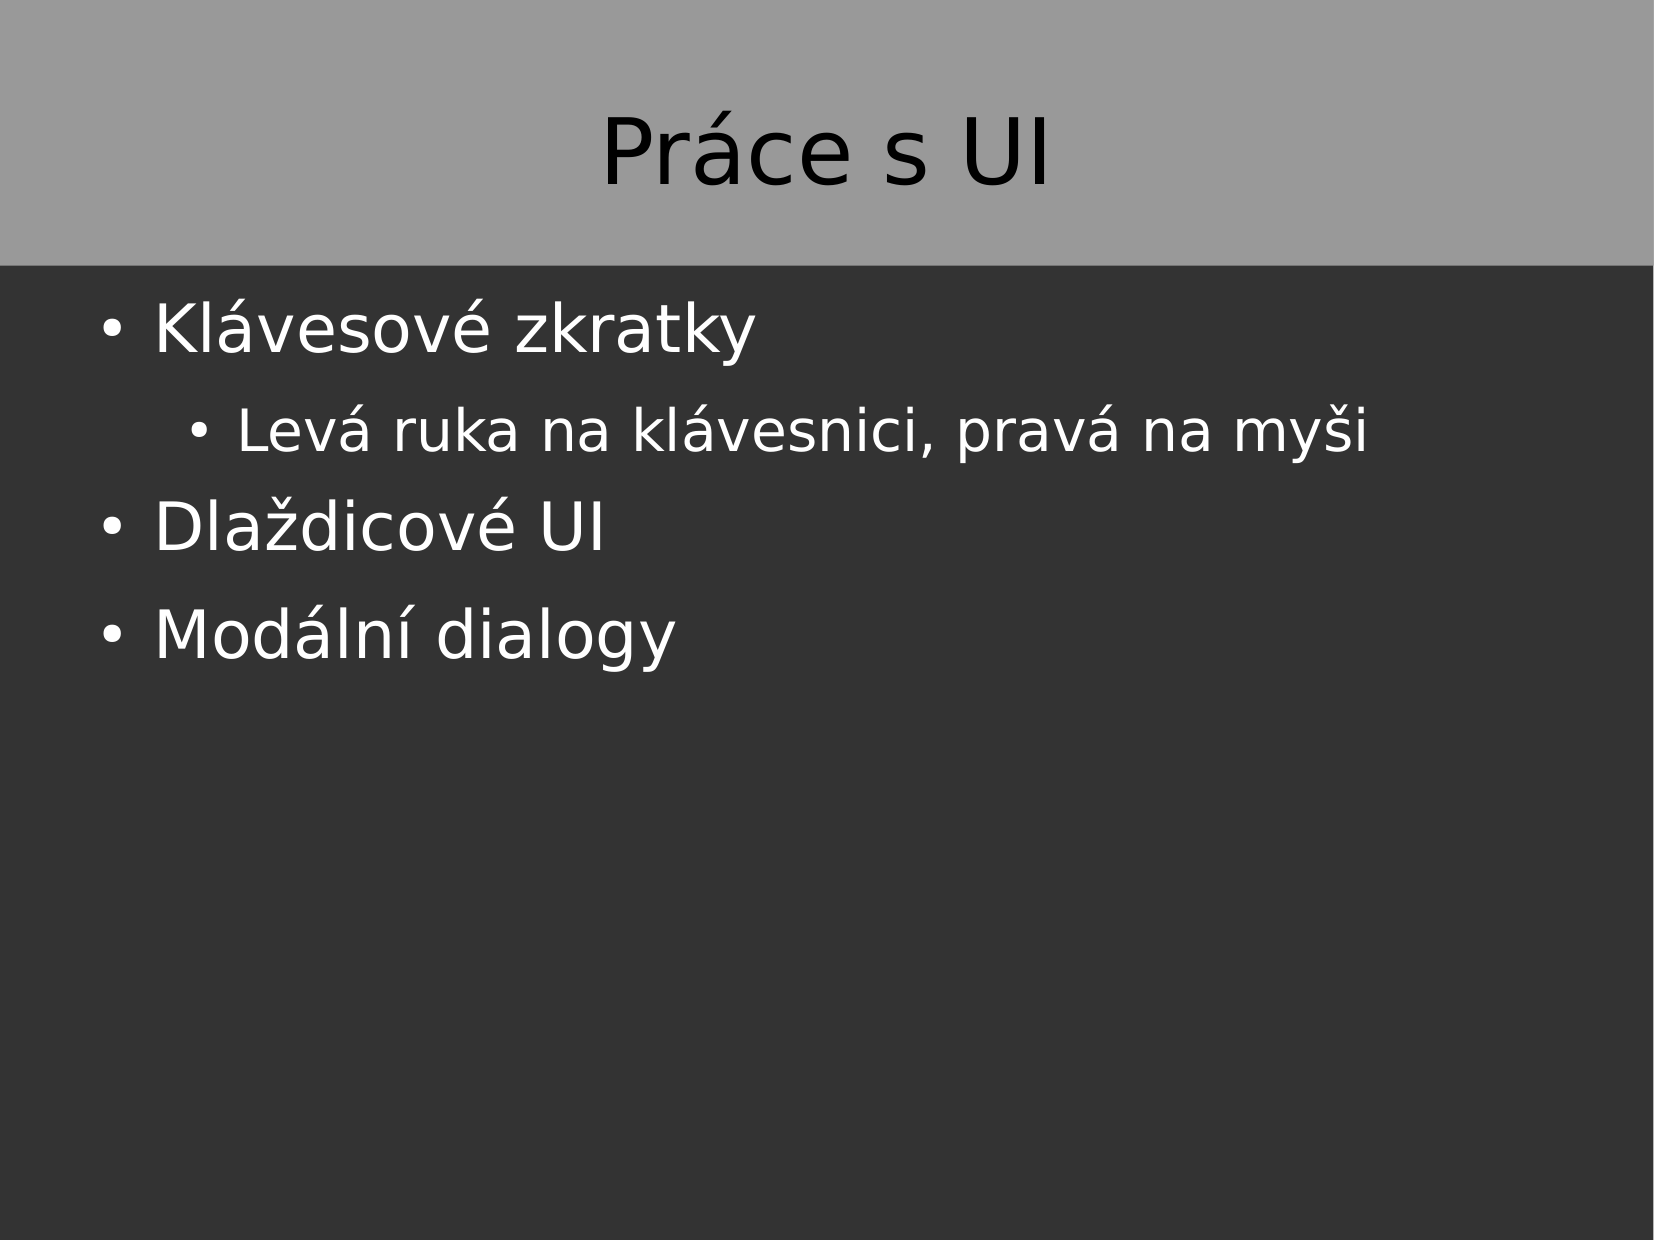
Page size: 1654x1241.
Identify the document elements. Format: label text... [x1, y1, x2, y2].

title Práce s UI [82, 56, 1571, 250]
list Klávesové zkratky Levá ruka na klávesnici, pravá na myši Dlaždicové UI Modální dialogy [82, 290, 1571, 1094]
